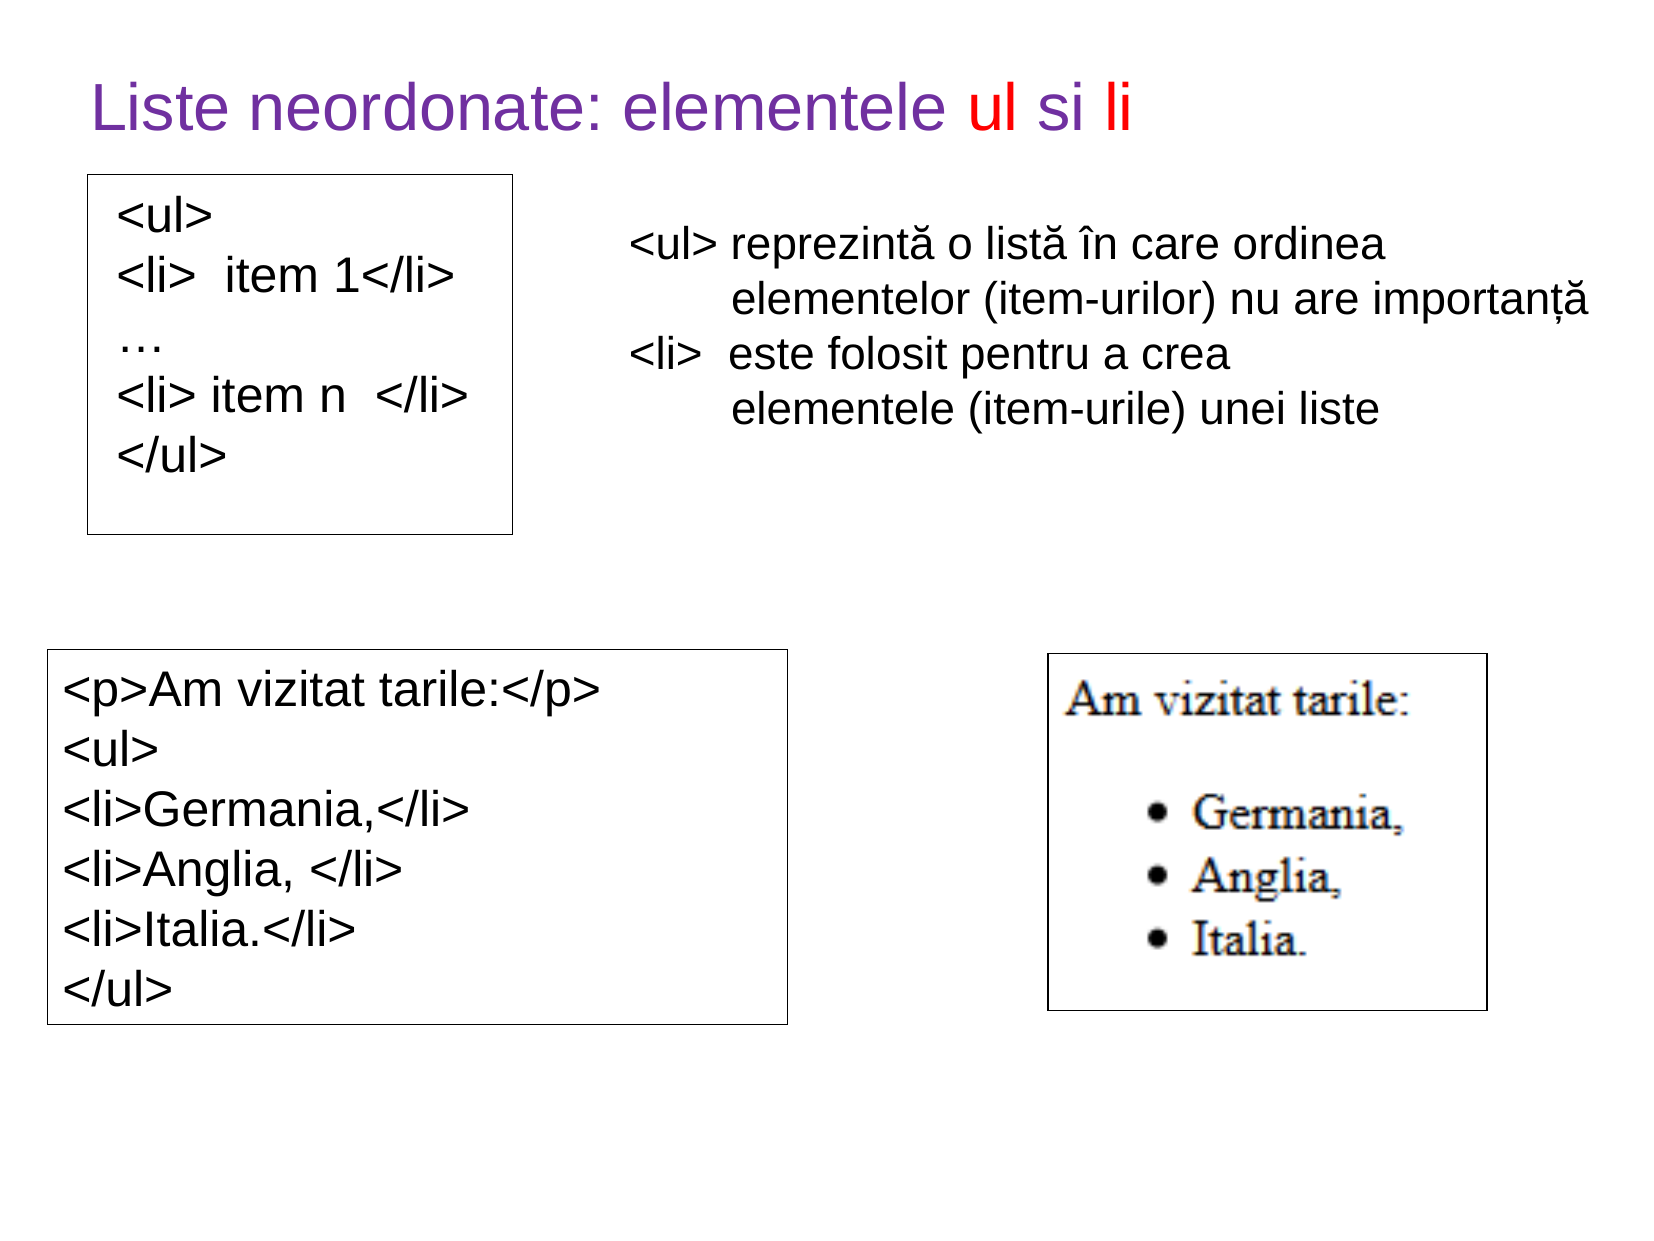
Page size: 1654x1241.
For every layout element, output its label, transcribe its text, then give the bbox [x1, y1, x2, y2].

text_box <p>Am vizitat tarile:</p> <ul> <li>Germania,</li> <li>Anglia, </li> <li>Italia.</li> </ul> [47, 649, 788, 1025]
picture [1048, 654, 1487, 1010]
text_box <ul> <li> item 1</li> … <li> item n </li> </ul> [87, 174, 513, 535]
text_box <ul> reprezintă o listă în care ordinea elementelor (item-urilor) nu are importanță <li> este folosit pentru a crea elementele (item-urile) unei liste [614, 206, 1605, 442]
text_box Liste neordonate: elementele ul si li [75, 62, 1426, 1051]
